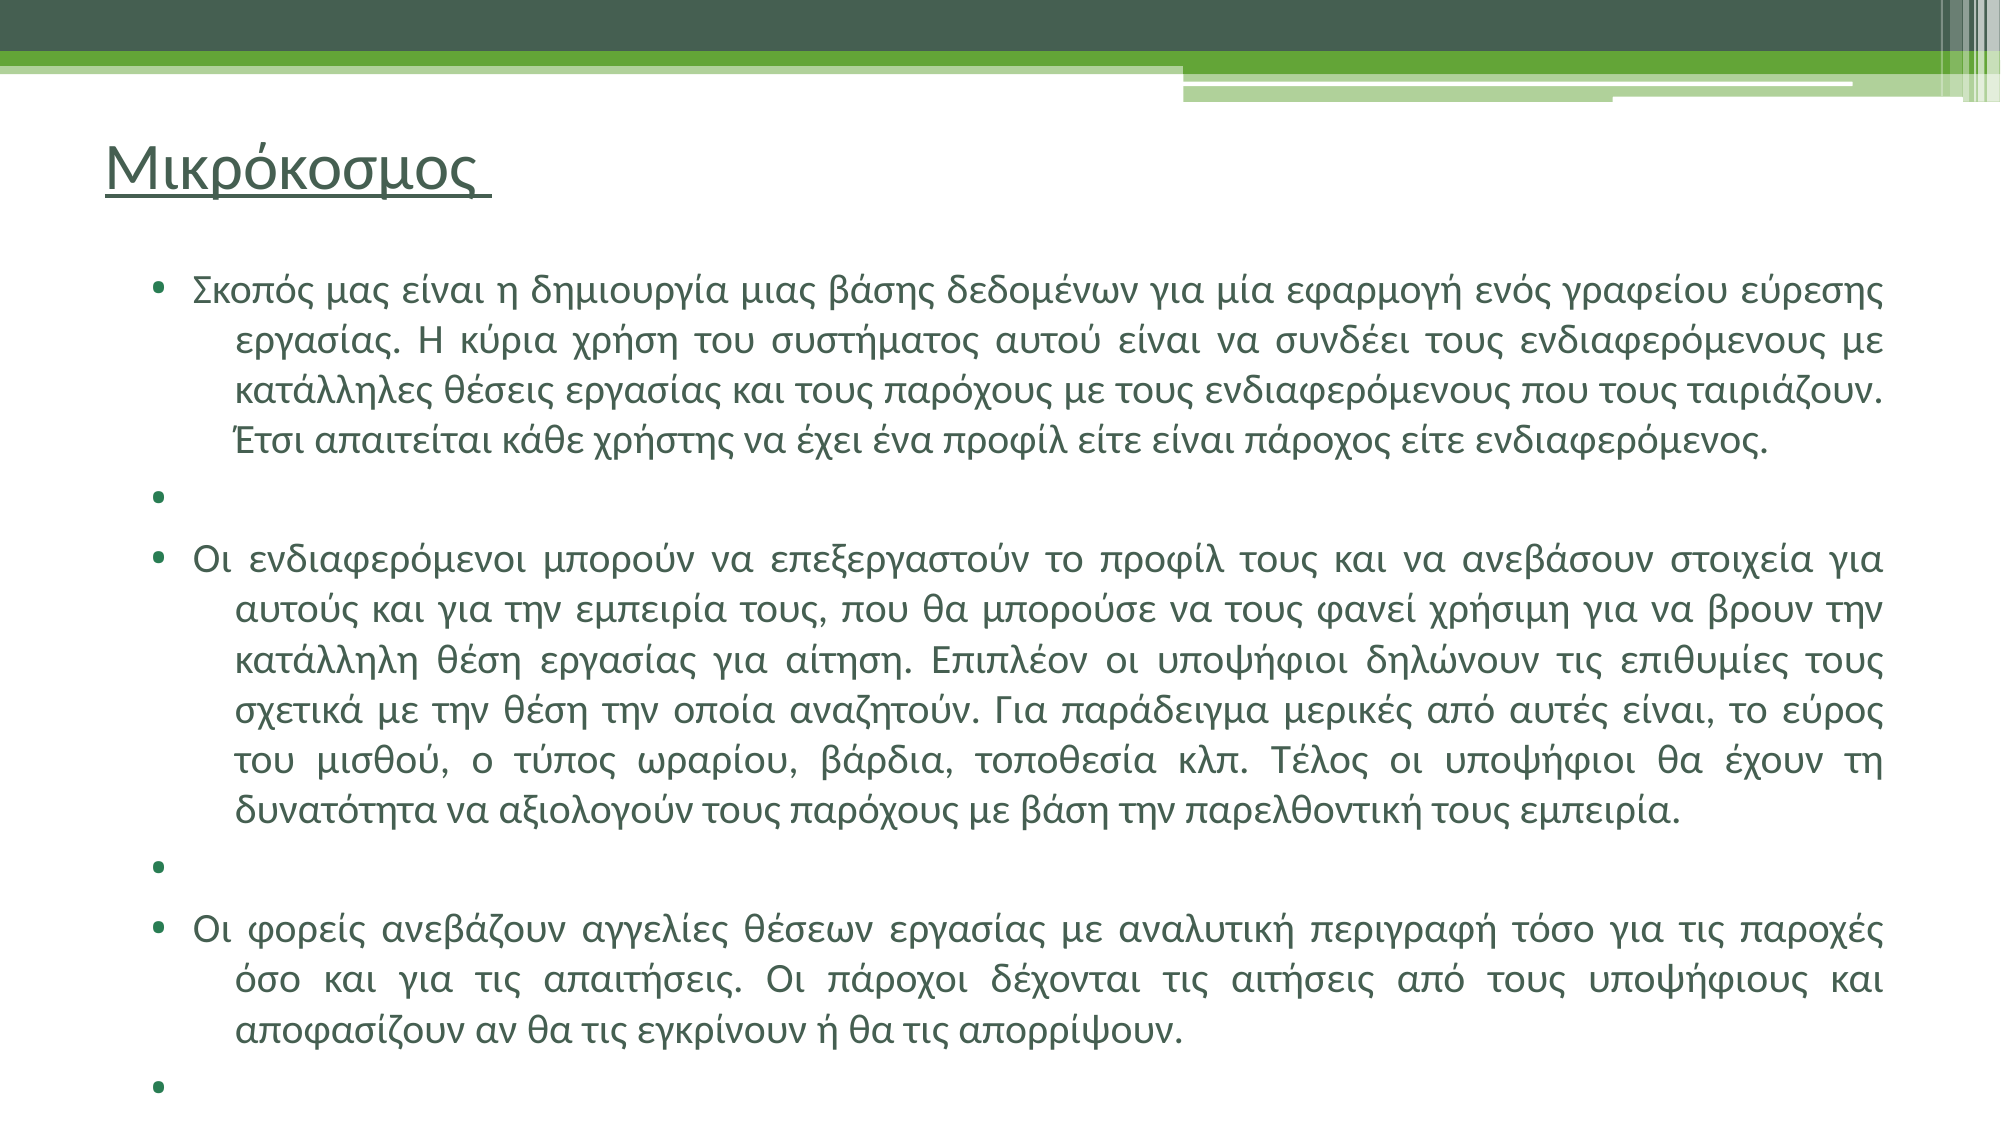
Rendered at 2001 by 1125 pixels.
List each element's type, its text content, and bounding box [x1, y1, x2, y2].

list Σκοπός μας είναι η δημιουργία μιας βάσης δεδομένων για μία εφαρμογή ενός γραφείου εύρεσης εργασίας. Η κύρια χρήση του συστήματος αυτού είναι να συνδέει τους ενδιαφερόμενους με κατάλληλες θέσεις εργασίας και τους παρόχους με τους ενδιαφερόμενους που τους ταιριάζουν. Έτσι απαιτείται κάθε χρήστης να έχει ένα προφίλ είτε είναι πάροχος είτε ενδιαφερόμενος. Οι ενδιαφερόμενοι μπορούν να επεξεργαστούν το προφίλ τους και να ανεβάσουν στοιχεία για αυτούς και για την εμπειρία τους, που θα μπορούσε να τους φανεί χρήσιμη για να βρουν την κατάλληλη θέση εργασίας για αίτηση. Επιπλέον οι υποψήφιοι δηλώνουν τις επιθυμίες τους σχετικά με την θέση την οποία αναζητούν. Για παράδειγμα μερικές από αυτές είναι, το εύρος του μισθού, ο τύπος ωραρίου, βάρδια, τοποθεσία κλπ. Τέλος οι υποψήφιοι θα έχουν τη δυνατότητα να αξιολογούν τους παρόχους με βάση την παρελθοντική τους εμπειρία. Οι φορείς ανεβάζουν αγγελίες θέσεων εργασίας με αναλυτική περιγραφή τόσο για τις παροχές όσο και για τις απαιτήσεις. Οι πάροχοι δέχονται τις αιτήσεις από τους υποψήφιους και αποφασίζουν αν θα τις εγκρίνουν ή θα τις απορρίψουν. [99, 253, 1900, 1079]
title Μικρόκοσμος [89, 71, 1895, 254]
